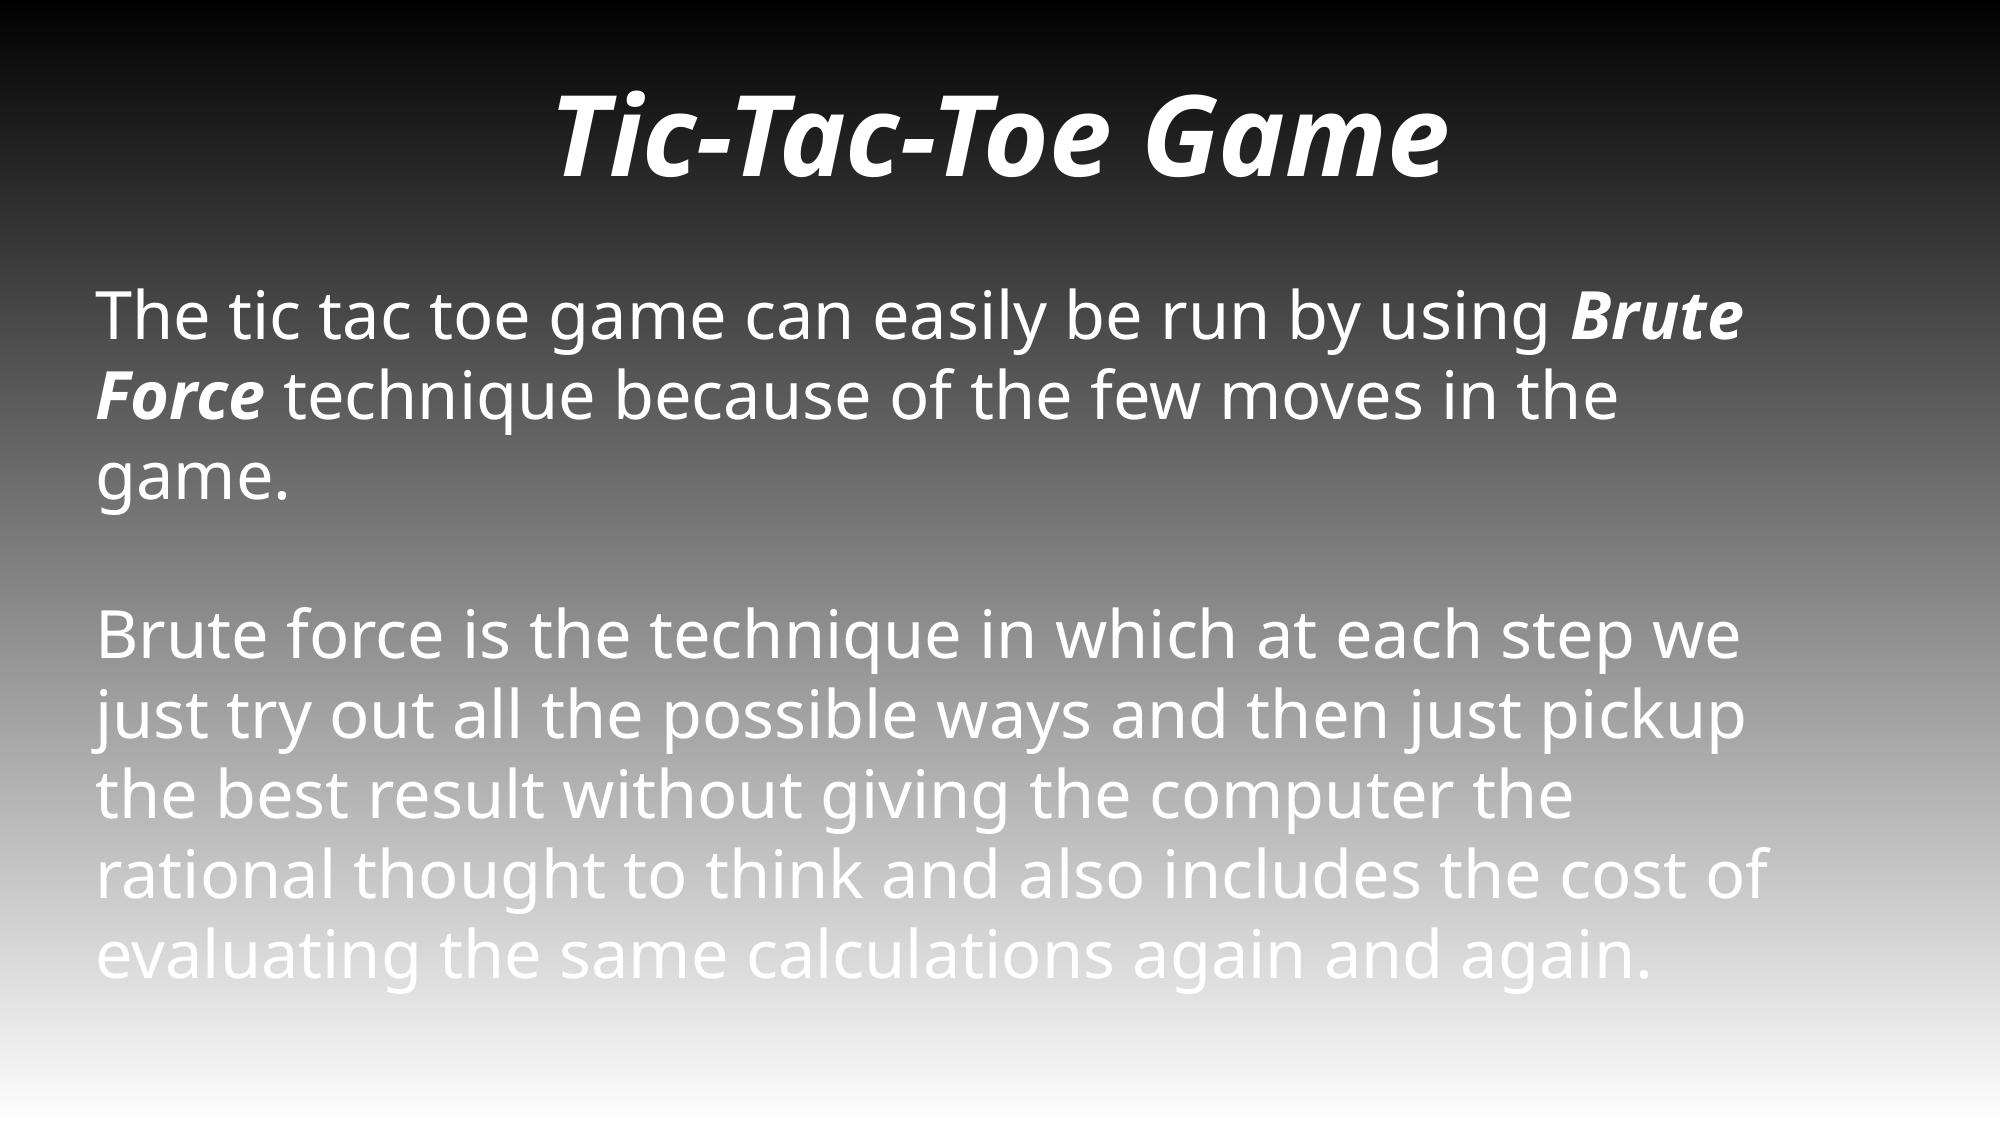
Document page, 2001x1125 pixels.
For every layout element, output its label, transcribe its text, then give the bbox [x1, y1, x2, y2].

text_box Tic-Tac-Toe Game [0, 56, 2000, 207]
text_box The tic tac toe game can easily be run by using Brute Force technique because of the few moves in the game. Brute force is the technique in which at each step we just try out all the possible ways and then just pickup the best result without giving the computer the rational thought to think and also includes the cost of evaluating the same calculations again and again. [80, 265, 1826, 1000]
